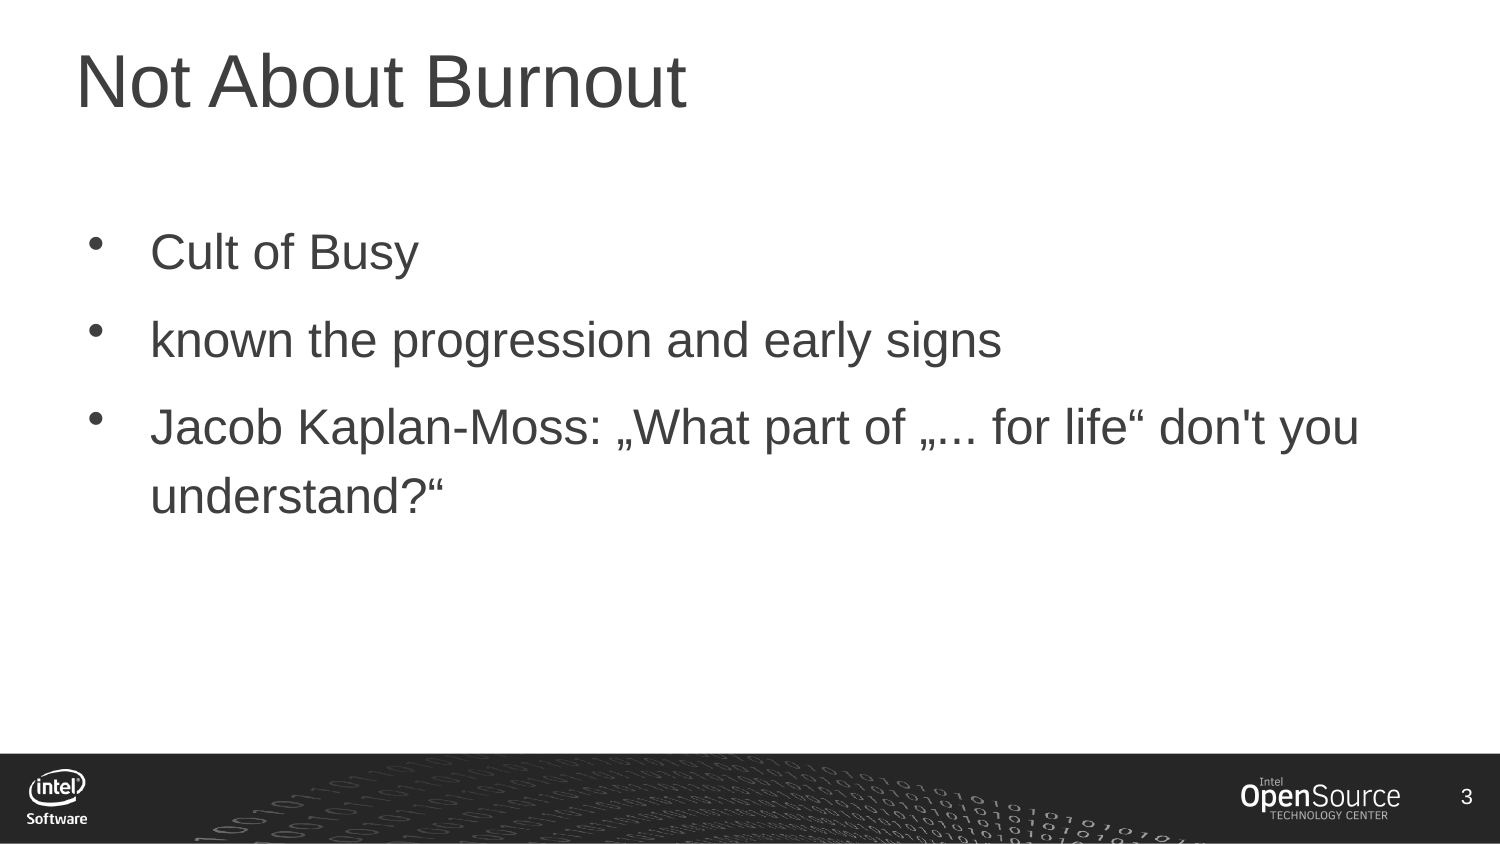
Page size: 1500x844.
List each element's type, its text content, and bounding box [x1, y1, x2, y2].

picture [1220, 757, 1418, 839]
list Cult of Busy known the progression and early signs Jacob Kaplan-Moss: „What part of „... for life“ don't you understand?“ [75, 210, 1425, 731]
title Not About Burnout [75, 32, 1425, 185]
picture [27, 753, 87, 844]
